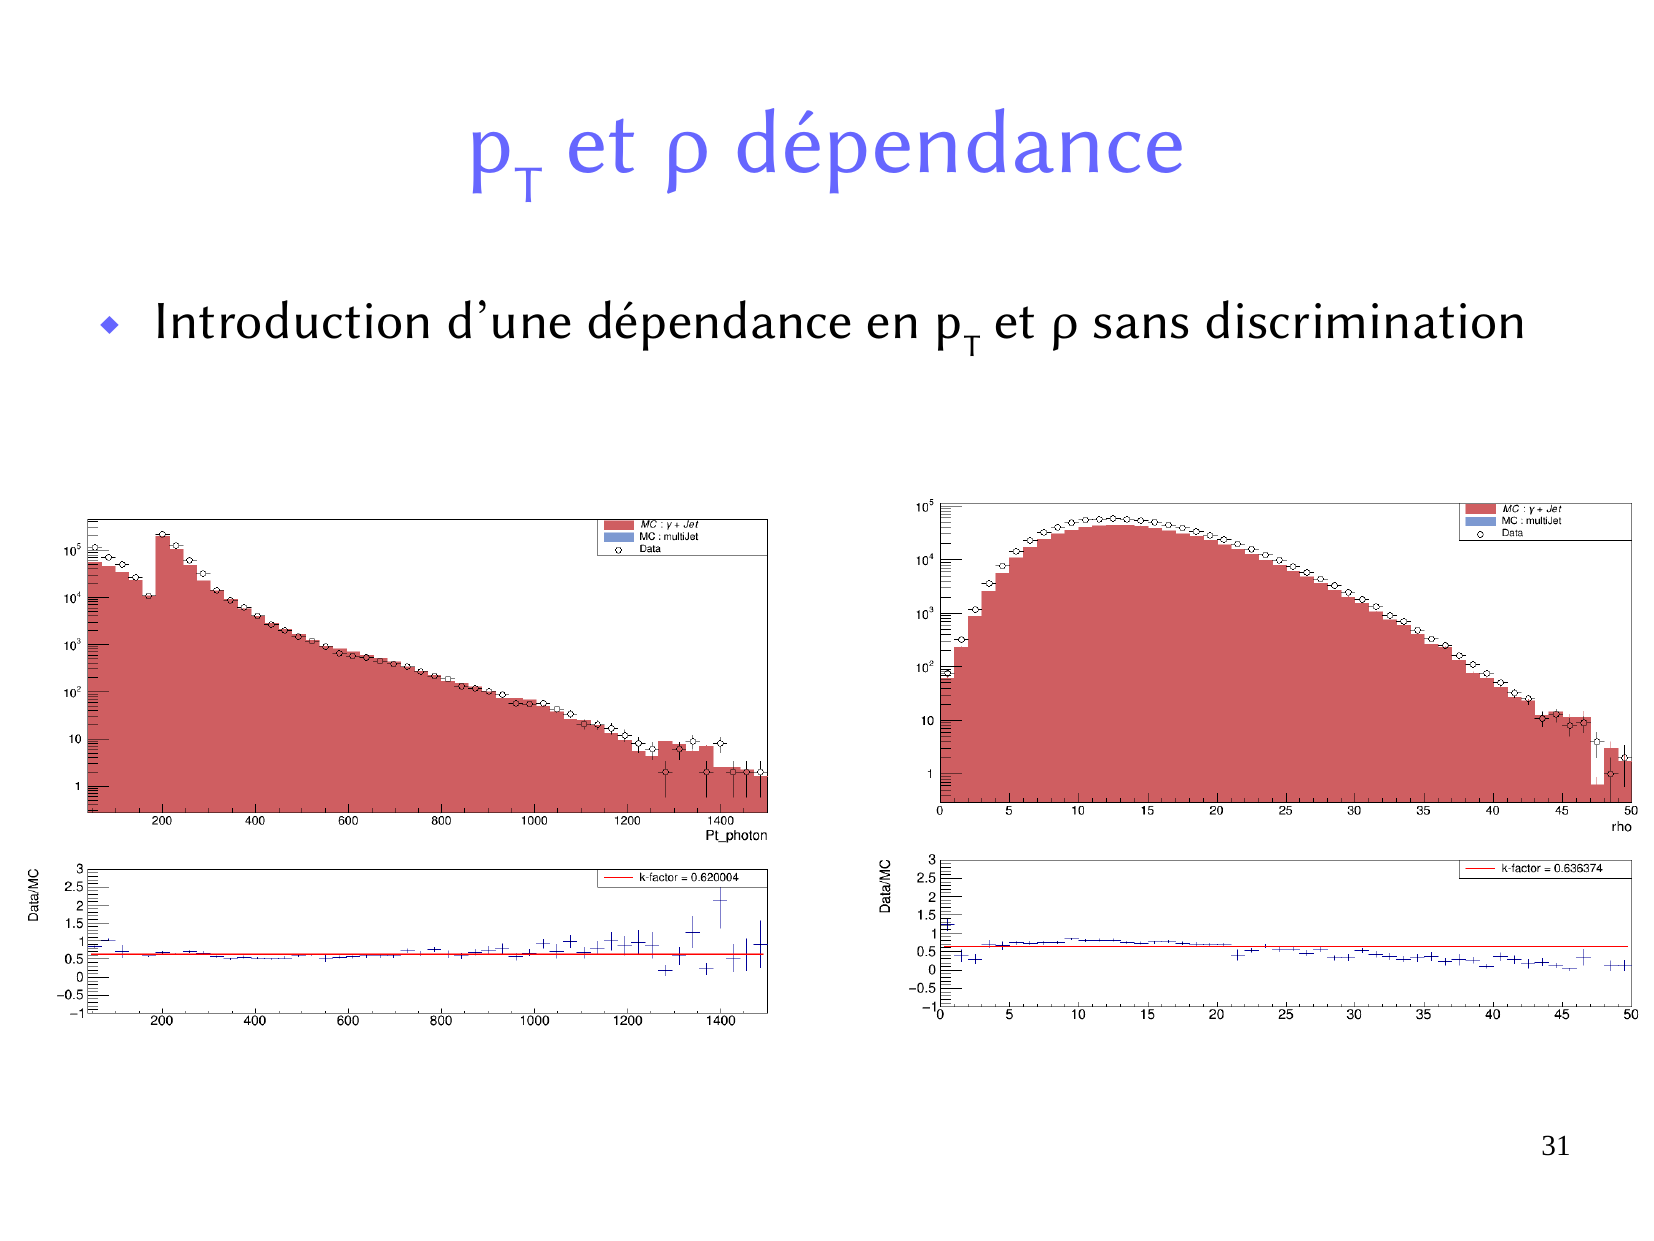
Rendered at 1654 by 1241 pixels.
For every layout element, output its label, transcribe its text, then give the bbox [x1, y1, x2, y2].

picture [0, 463, 1654, 1034]
title pT et ρ dépendance [82, 49, 1571, 257]
list Introduction d’une dépendance en pT et ρ sans discrimination [82, 290, 1571, 1010]
